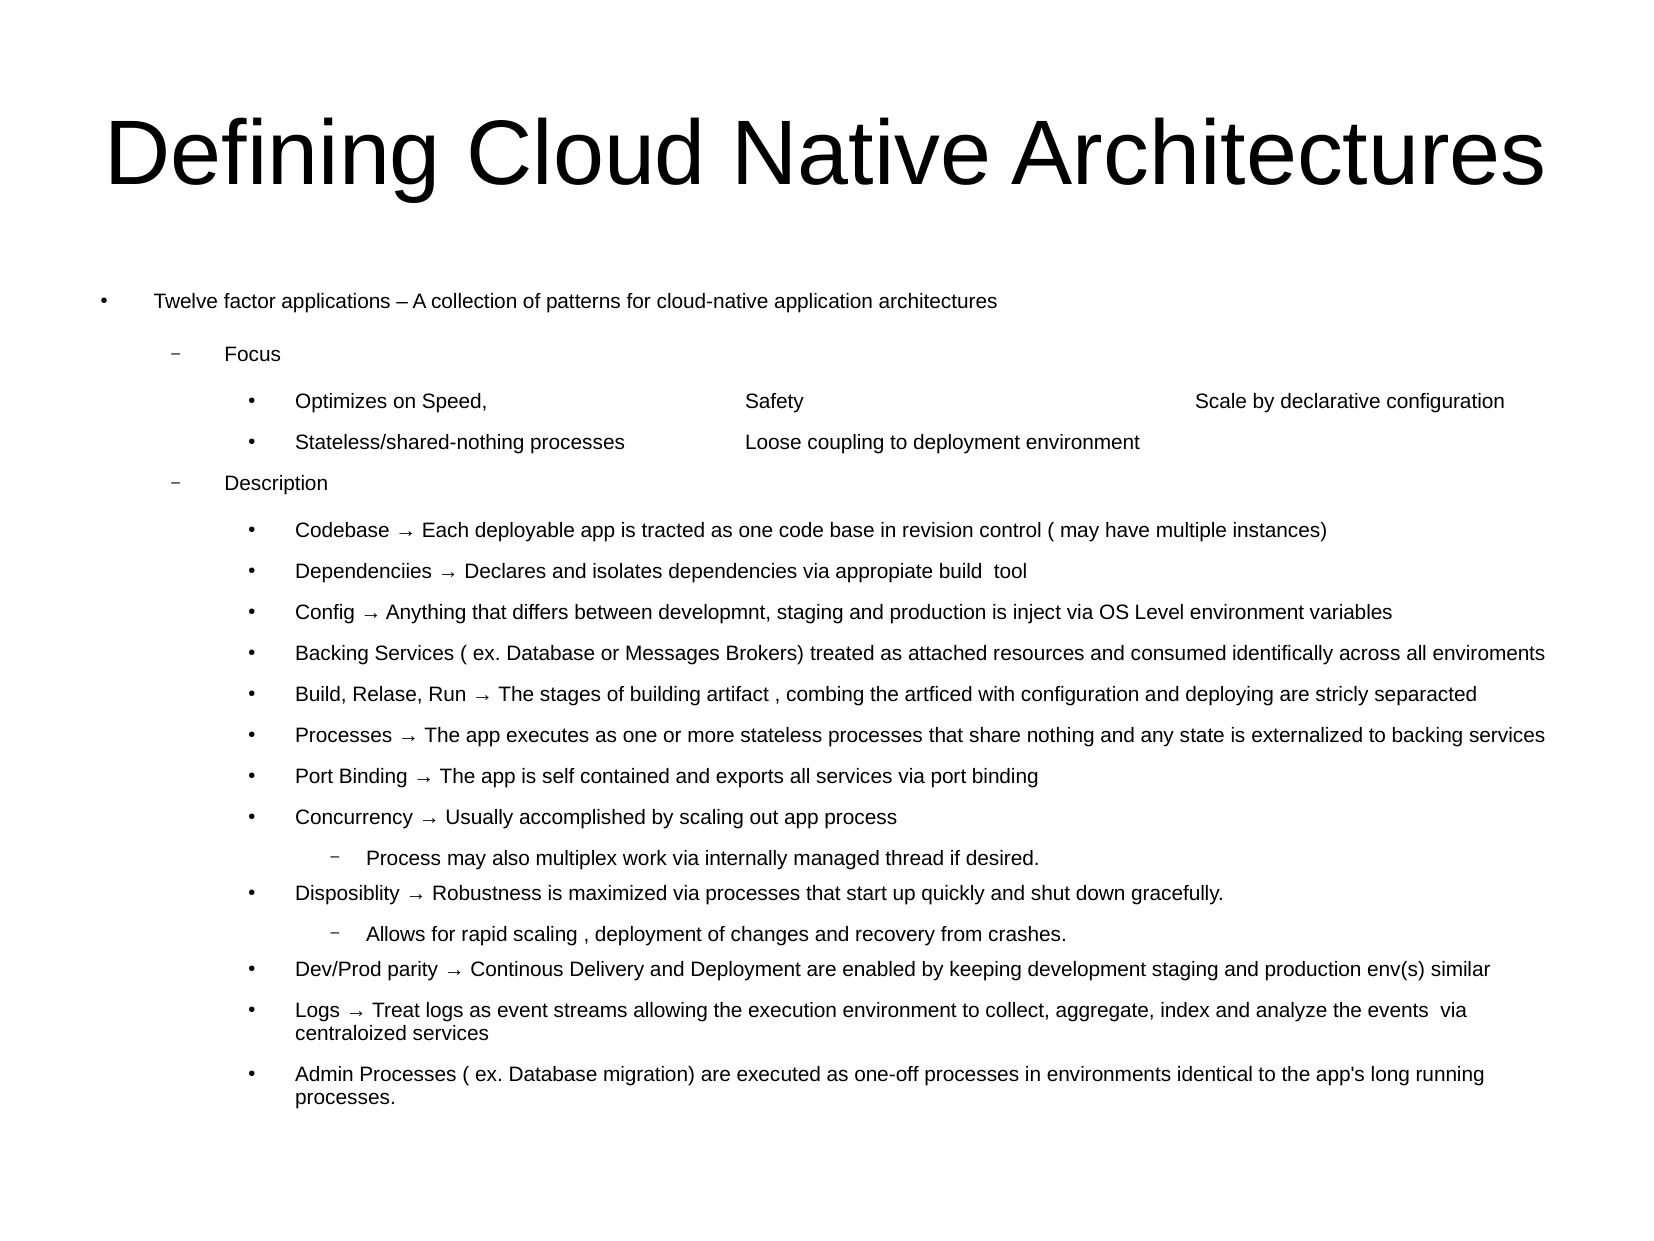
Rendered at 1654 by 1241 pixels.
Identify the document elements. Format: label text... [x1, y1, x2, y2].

list Twelve factor applications – A collection of patterns for cloud-native application architectures Focus Optimizes on Speed, Safety Scale by declarative configuration Stateless/shared-nothing processes Loose coupling to deployment environment Description Codebase → Each deployable app is tracted as one code base in revision control ( may have multiple instances) Dependenciies → Declares and isolates dependencies via appropiate build tool Config → Anything that differs between developmnt, staging and production is inject via OS Level environment variables Backing Services ( ex. Database or Messages Brokers) treated as attached resources and consumed identifically across all enviroments Build, Relase, Run → The stages of building artifact , combing the artficed with configuration and deploying are stricly separacted Processes → The app executes as one or more stateless processes that share nothing and any state is externalized to backing services Port Binding → The app is self contained and exports all services via port binding Concurrency → Usually accomplished by scaling out app process Process may also multiplex work via internally managed thread if desired. Disposiblity → Robustness is maximized via processes that start up quickly and shut down gracefully. Allows for rapid scaling , deployment of changes and recovery from crashes. Dev/Prod parity → Continous Delivery and Deployment are enabled by keeping development staging and production env(s) similar Logs → Treat logs as event streams allowing the execution environment to collect, aggregate, index and analyze the events via centraloized services Admin Processes ( ex. Database migration) are executed as one-off processes in environments identical to the app's long running processes. [82, 290, 1571, 1201]
title Defining Cloud Native Architectures [82, 49, 1571, 257]
